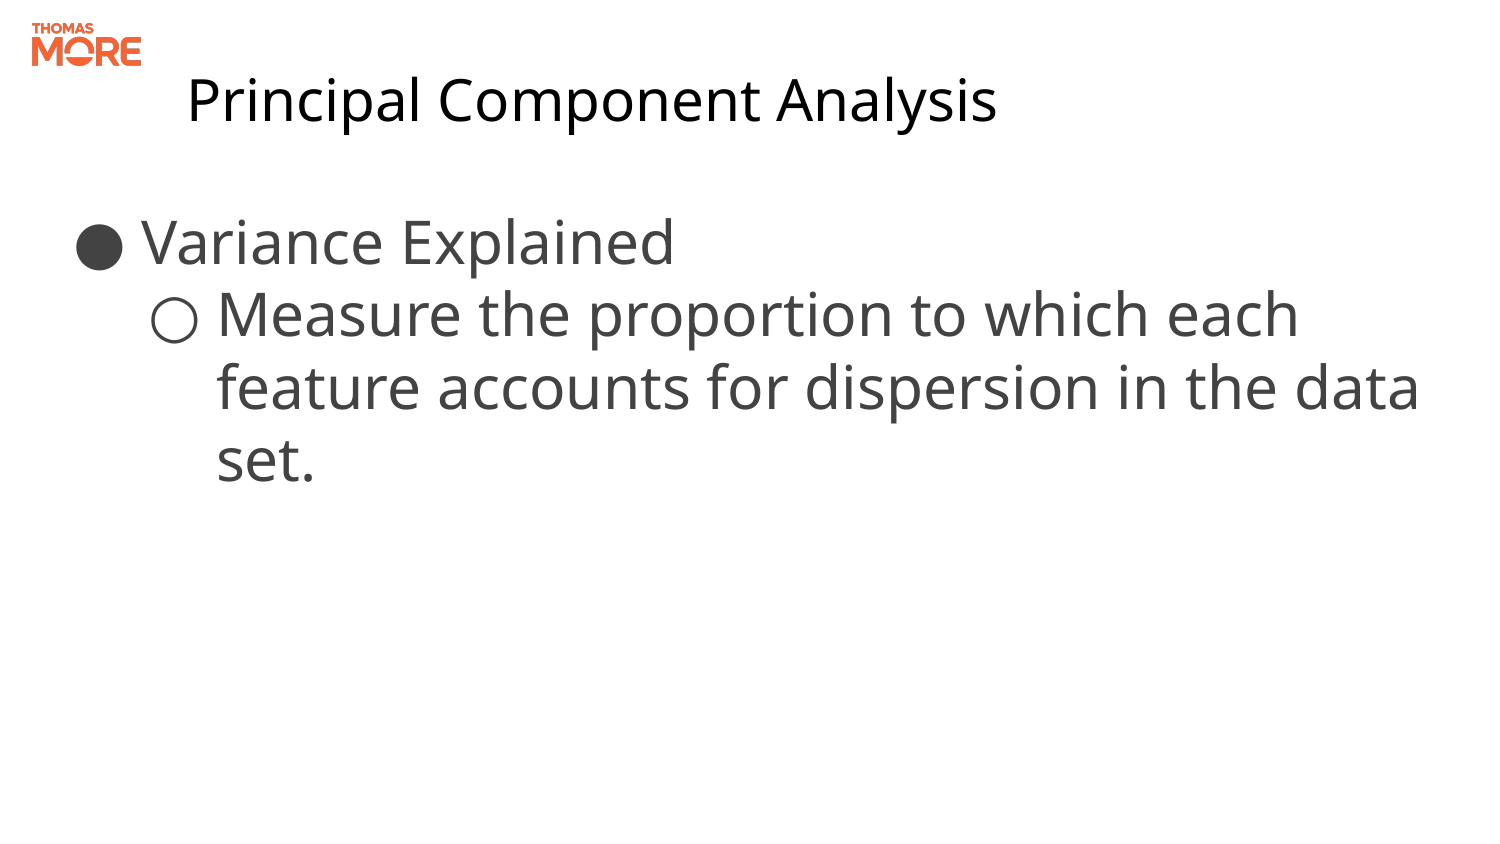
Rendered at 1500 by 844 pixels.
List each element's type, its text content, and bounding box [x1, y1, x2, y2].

picture [22, 13, 151, 76]
list Variance Explained Measure the proportion to which each feature accounts for dispersion in the data set. [51, 189, 1476, 750]
title Principal Component Analysis [171, 48, 1449, 143]
